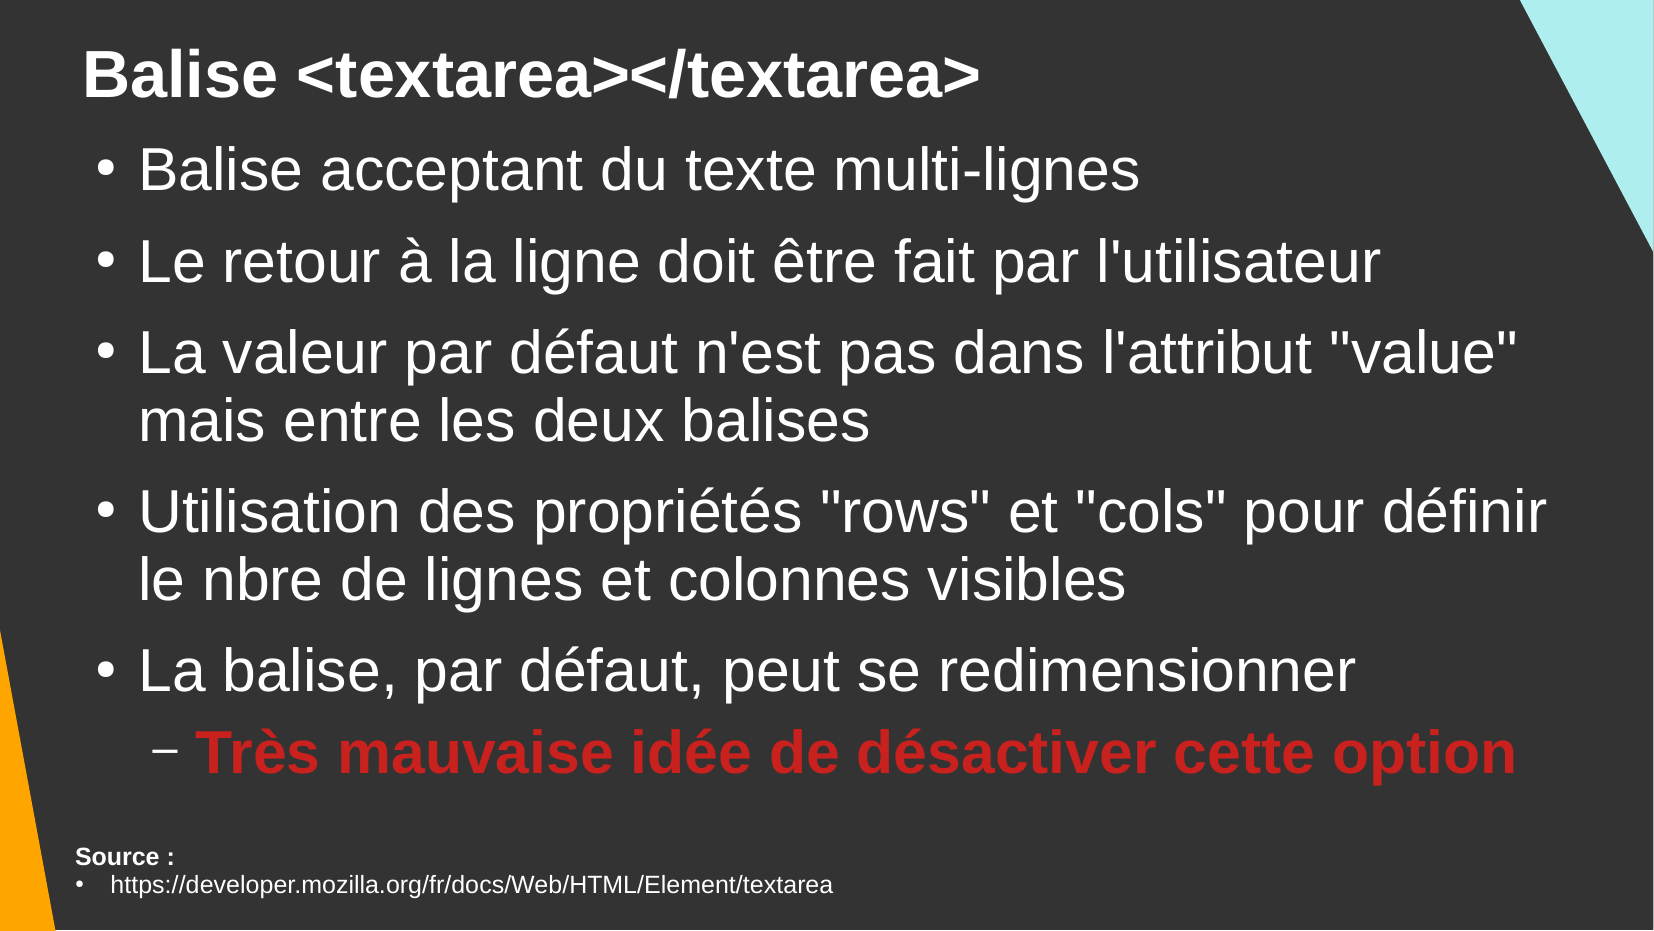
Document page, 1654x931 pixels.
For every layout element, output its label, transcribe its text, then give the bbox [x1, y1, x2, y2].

text_box [0, 630, 56, 931]
title Balise <textarea></textarea> [82, 37, 1571, 114]
text_box [1519, 0, 1654, 254]
text_box Source : https://developer.mozilla.org/fr/docs/Web/HTML/Element/textarea [60, 835, 1546, 907]
list Balise acceptant du texte multi-lignes Le retour à la ligne doit être fait par l'utilisateur La valeur par défaut n'est pas dans l'attribut "value" mais entre les deux balises Utilisation des propriétés "rows" et "cols" pour définir le nbre de lignes et colonnes visibles La balise, par défaut, peut se redimensionner Très mauvaise idée de désactiver cette option [80, 135, 1605, 798]
